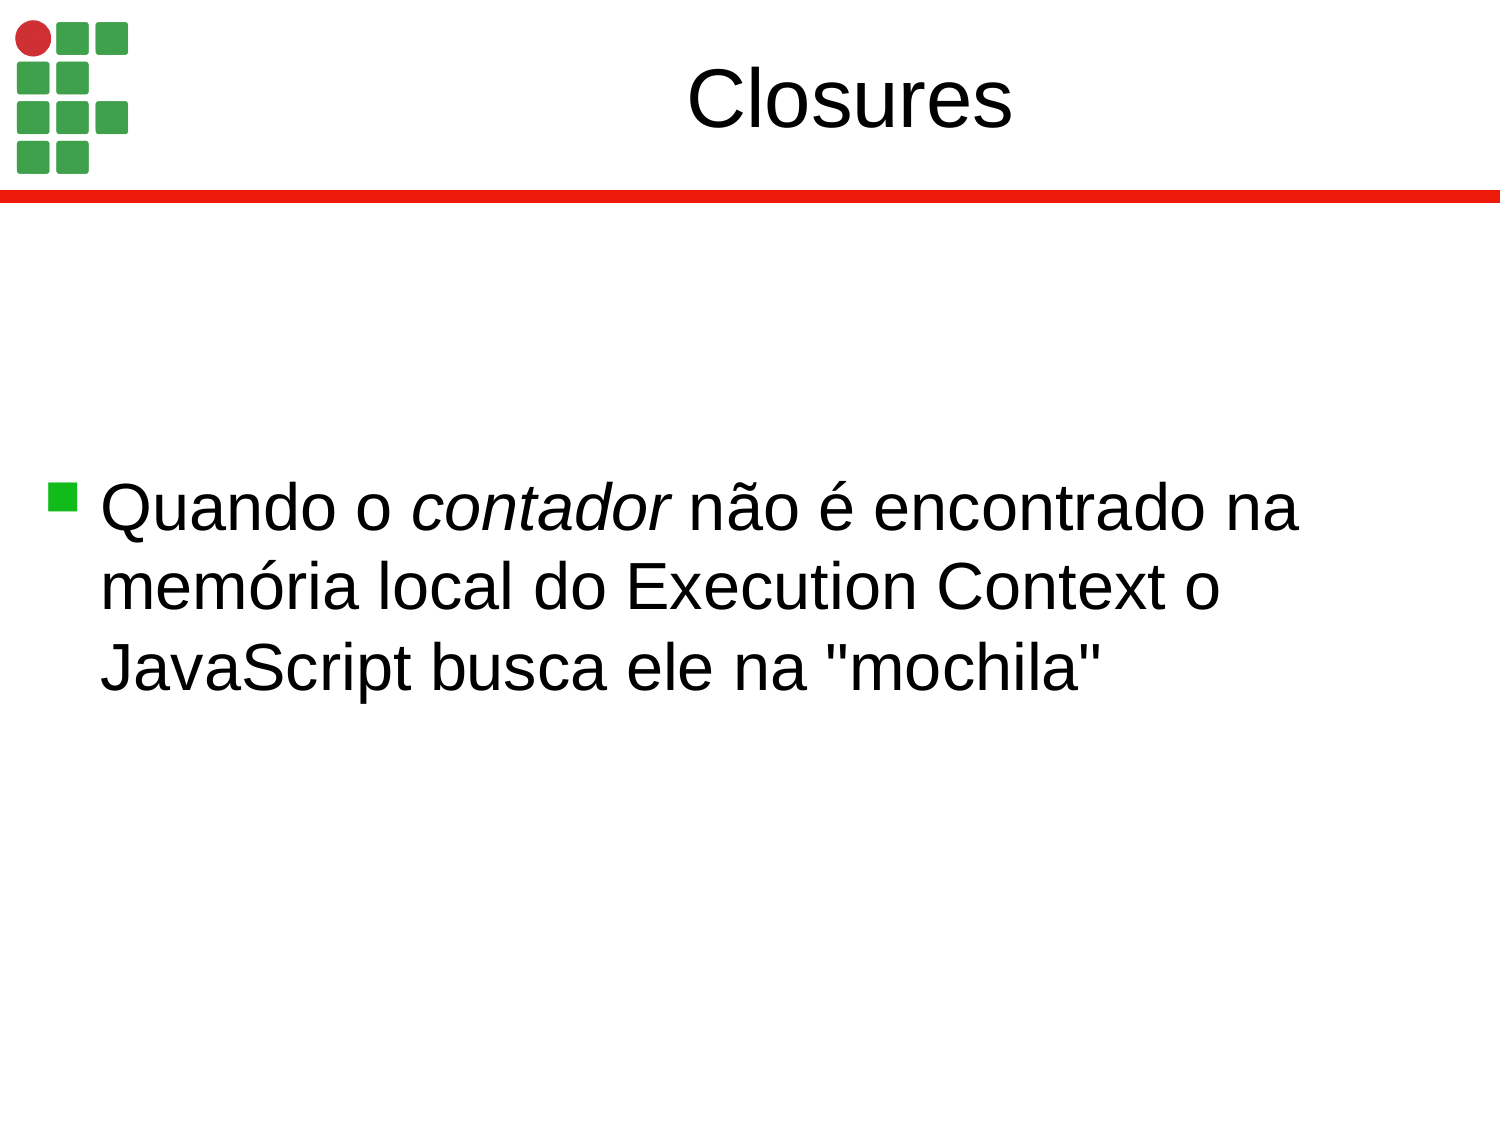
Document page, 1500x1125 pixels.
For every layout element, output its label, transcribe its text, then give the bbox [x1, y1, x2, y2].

title Closures [230, 0, 1471, 202]
picture [14, 16, 130, 178]
list Quando o contador não é encontrado na memória local do Execution Context o JavaScript busca ele na "mochila" [29, 207, 1471, 1087]
